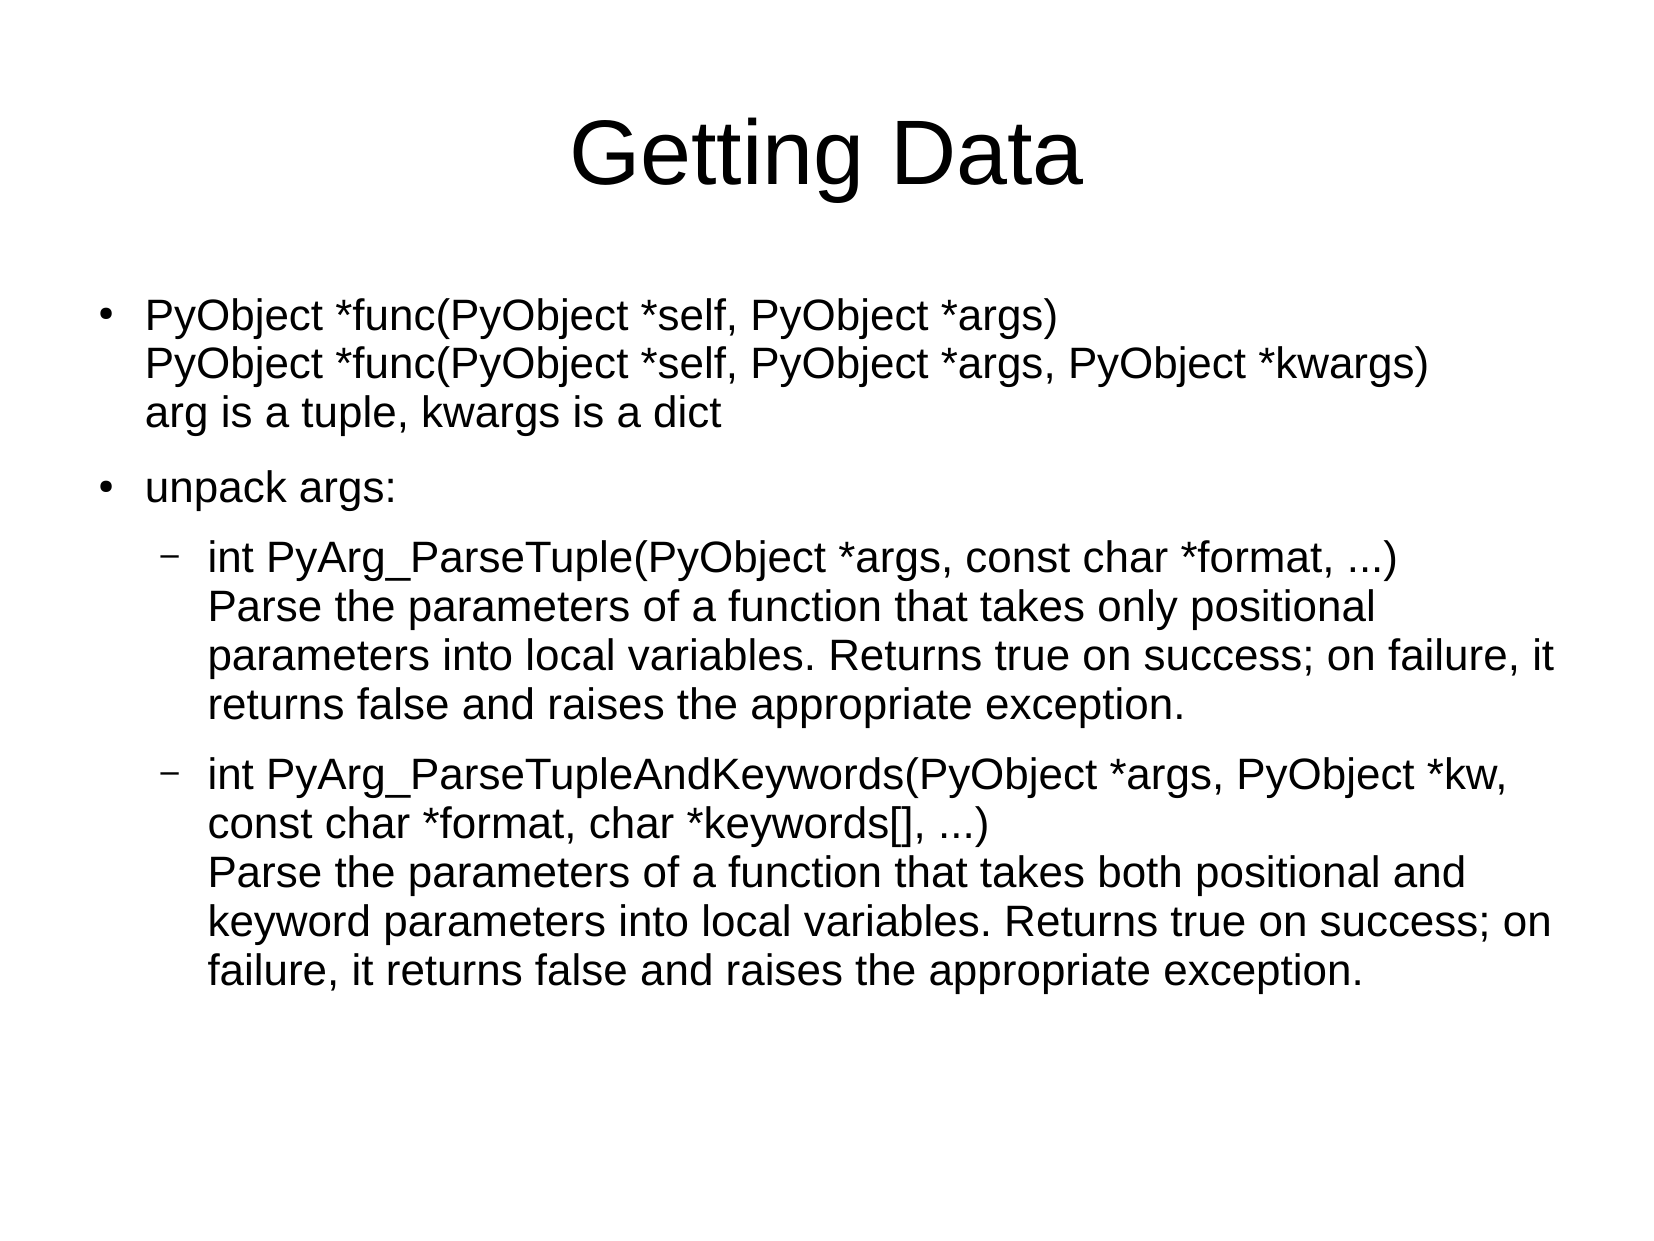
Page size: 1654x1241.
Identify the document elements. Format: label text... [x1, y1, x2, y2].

text_box [82, 290, 1571, 1010]
title Getting Data [82, 49, 1571, 257]
